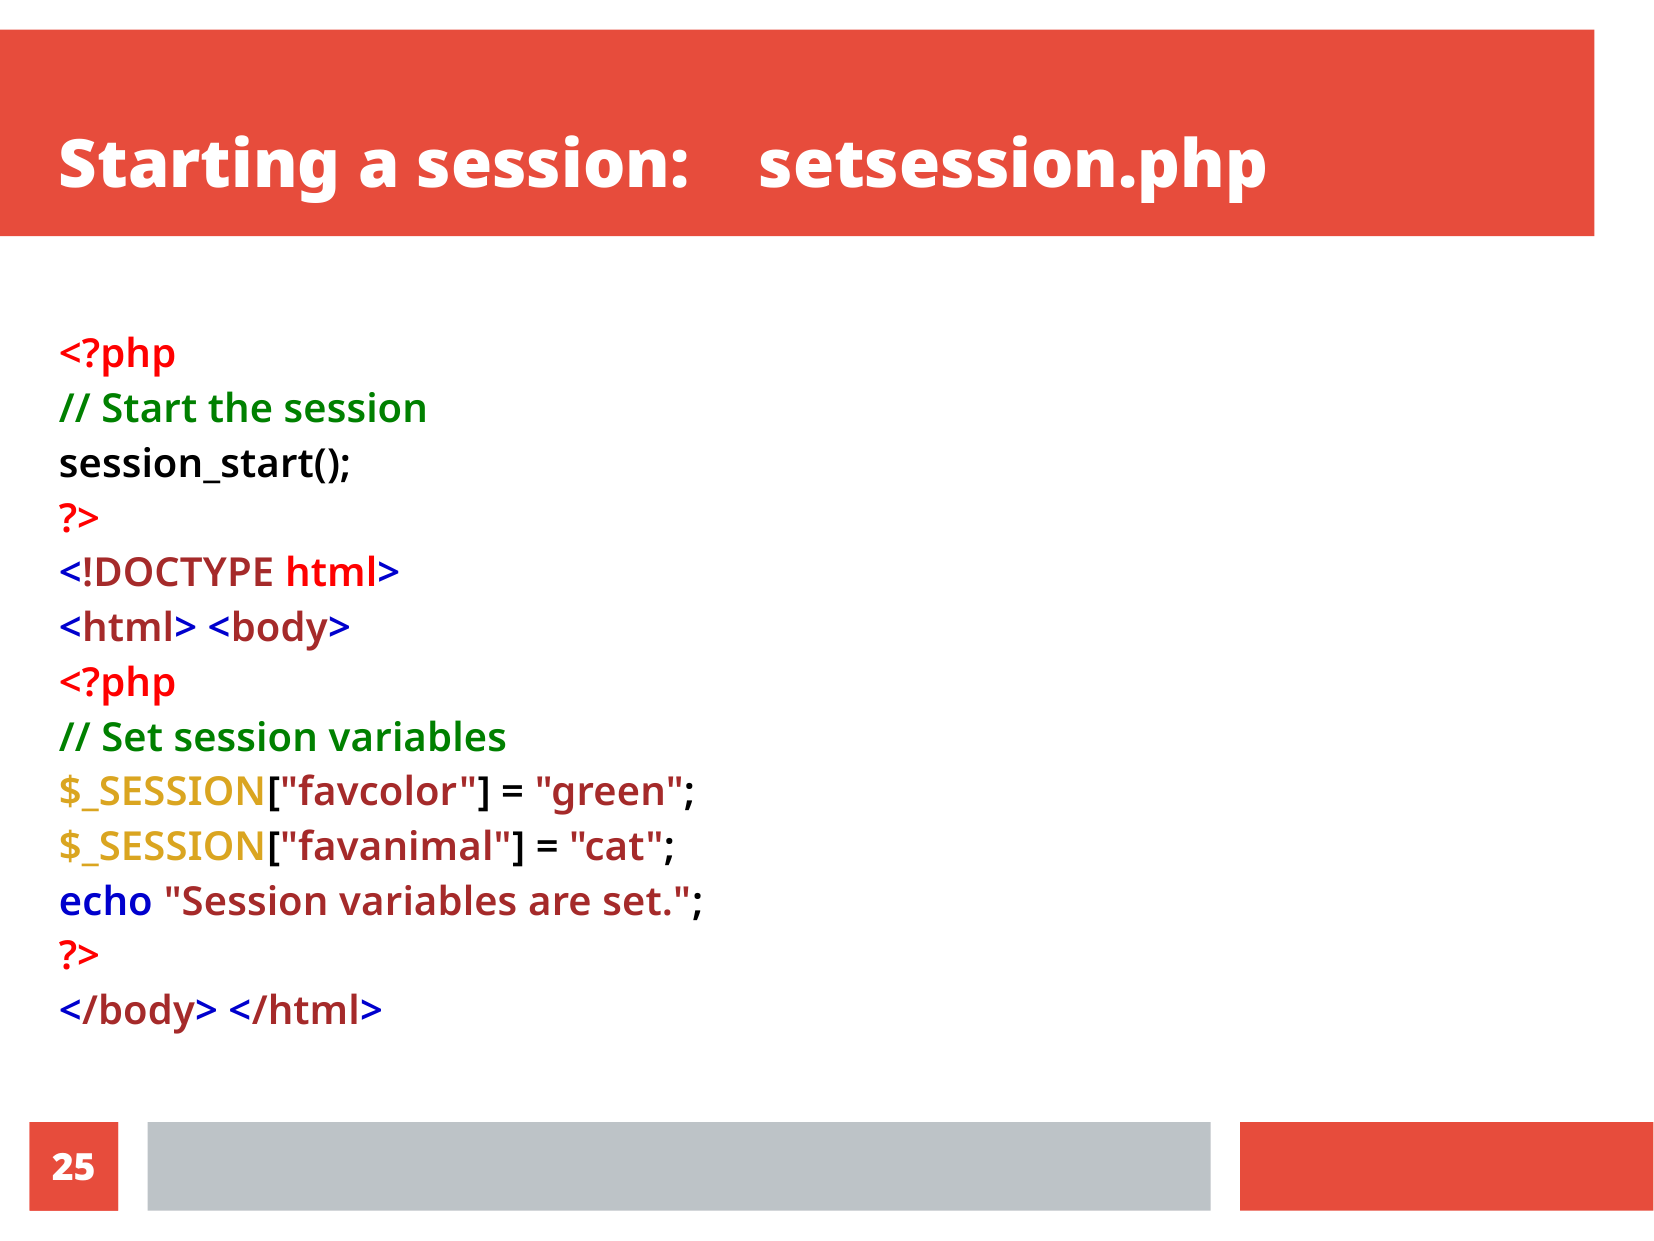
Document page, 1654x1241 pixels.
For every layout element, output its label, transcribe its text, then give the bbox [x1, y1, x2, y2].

list <?php // Start the session session_start(); ?> <!DOCTYPE html> <html> <body> <?php // Set session variables $_SESSION["favcolor"] = "green"; $_SESSION["favanimal"] = "cat"; echo "Session variables are set."; ?> </body> </html> [59, 324, 1565, 1093]
title Starting a session: setsession.php [59, 59, 1595, 207]
